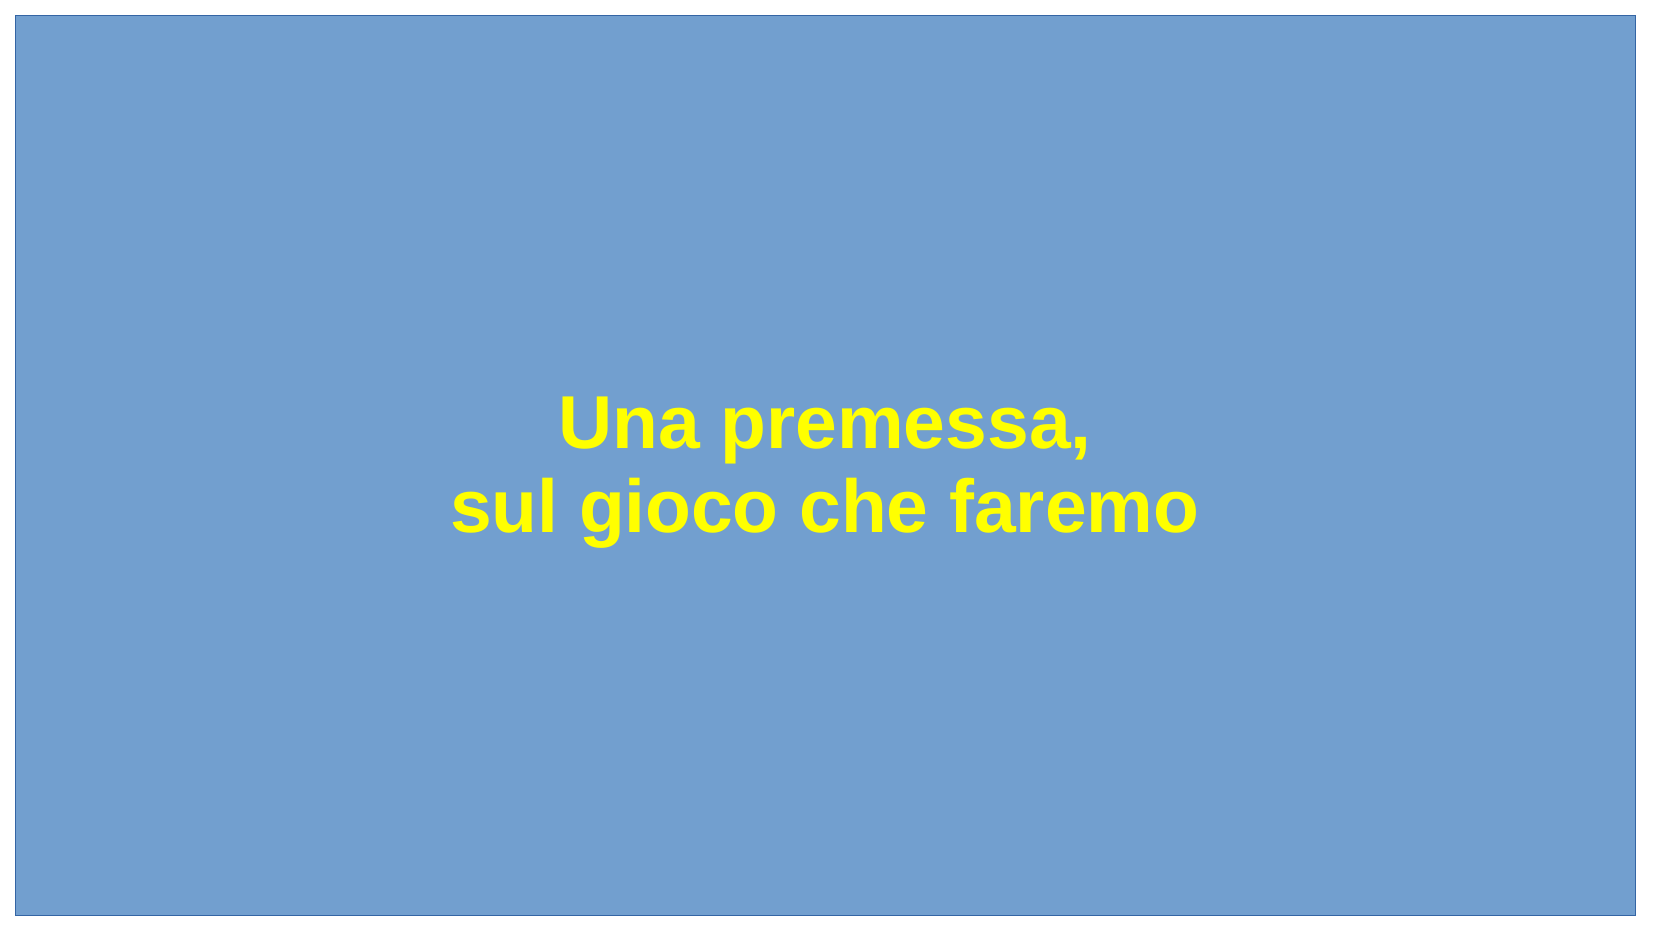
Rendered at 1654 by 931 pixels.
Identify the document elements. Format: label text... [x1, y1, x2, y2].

text_box Una premessa, sul gioco che faremo [15, 15, 1636, 916]
